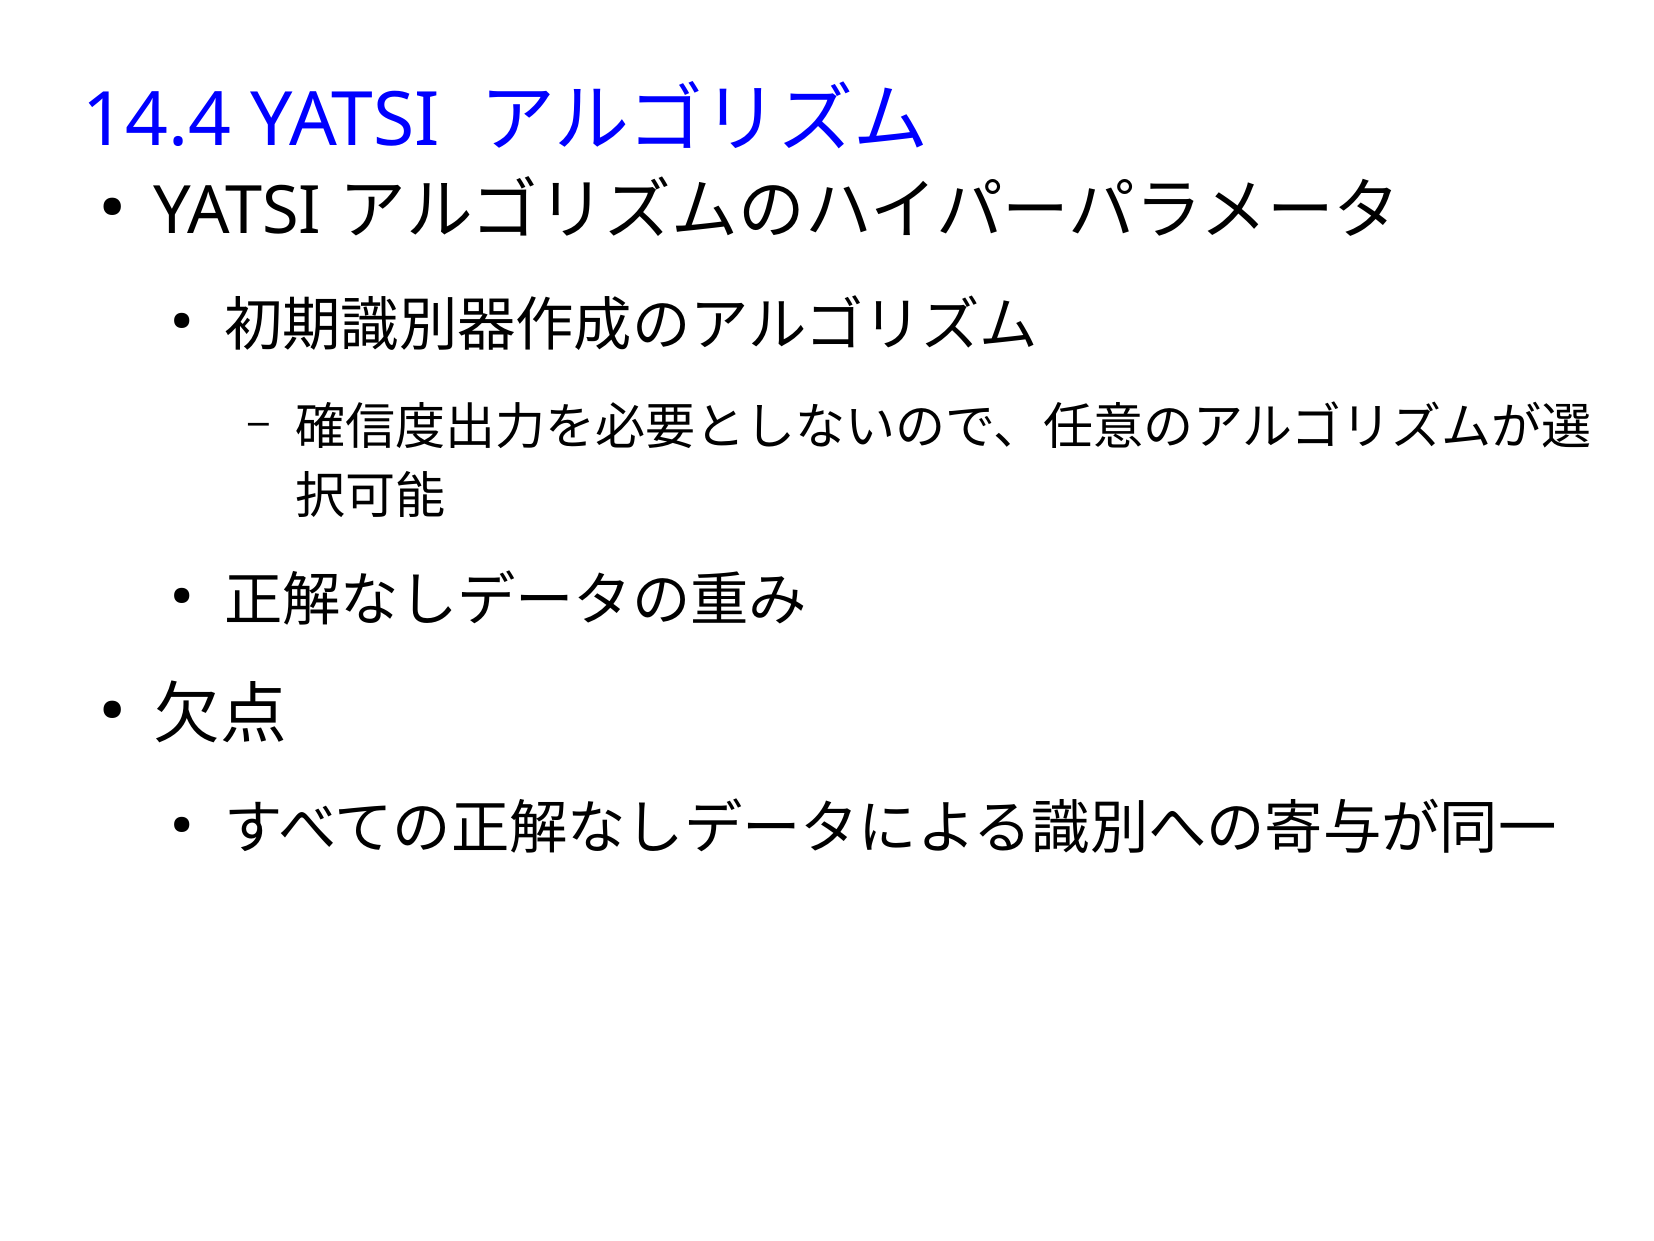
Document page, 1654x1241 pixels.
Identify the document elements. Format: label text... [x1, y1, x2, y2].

list YATSIアルゴリズムのハイパーパラメータ 初期識別器作成のアルゴリズム 確信度出力を必要としないので、任意のアルゴリズムが選択可能 正解なしデータの重み 欠点 すべての正解なしデータによる識別への寄与が同一 [82, 162, 1593, 1059]
title 14.4 YATSI アルゴリズム [82, 49, 1571, 162]
